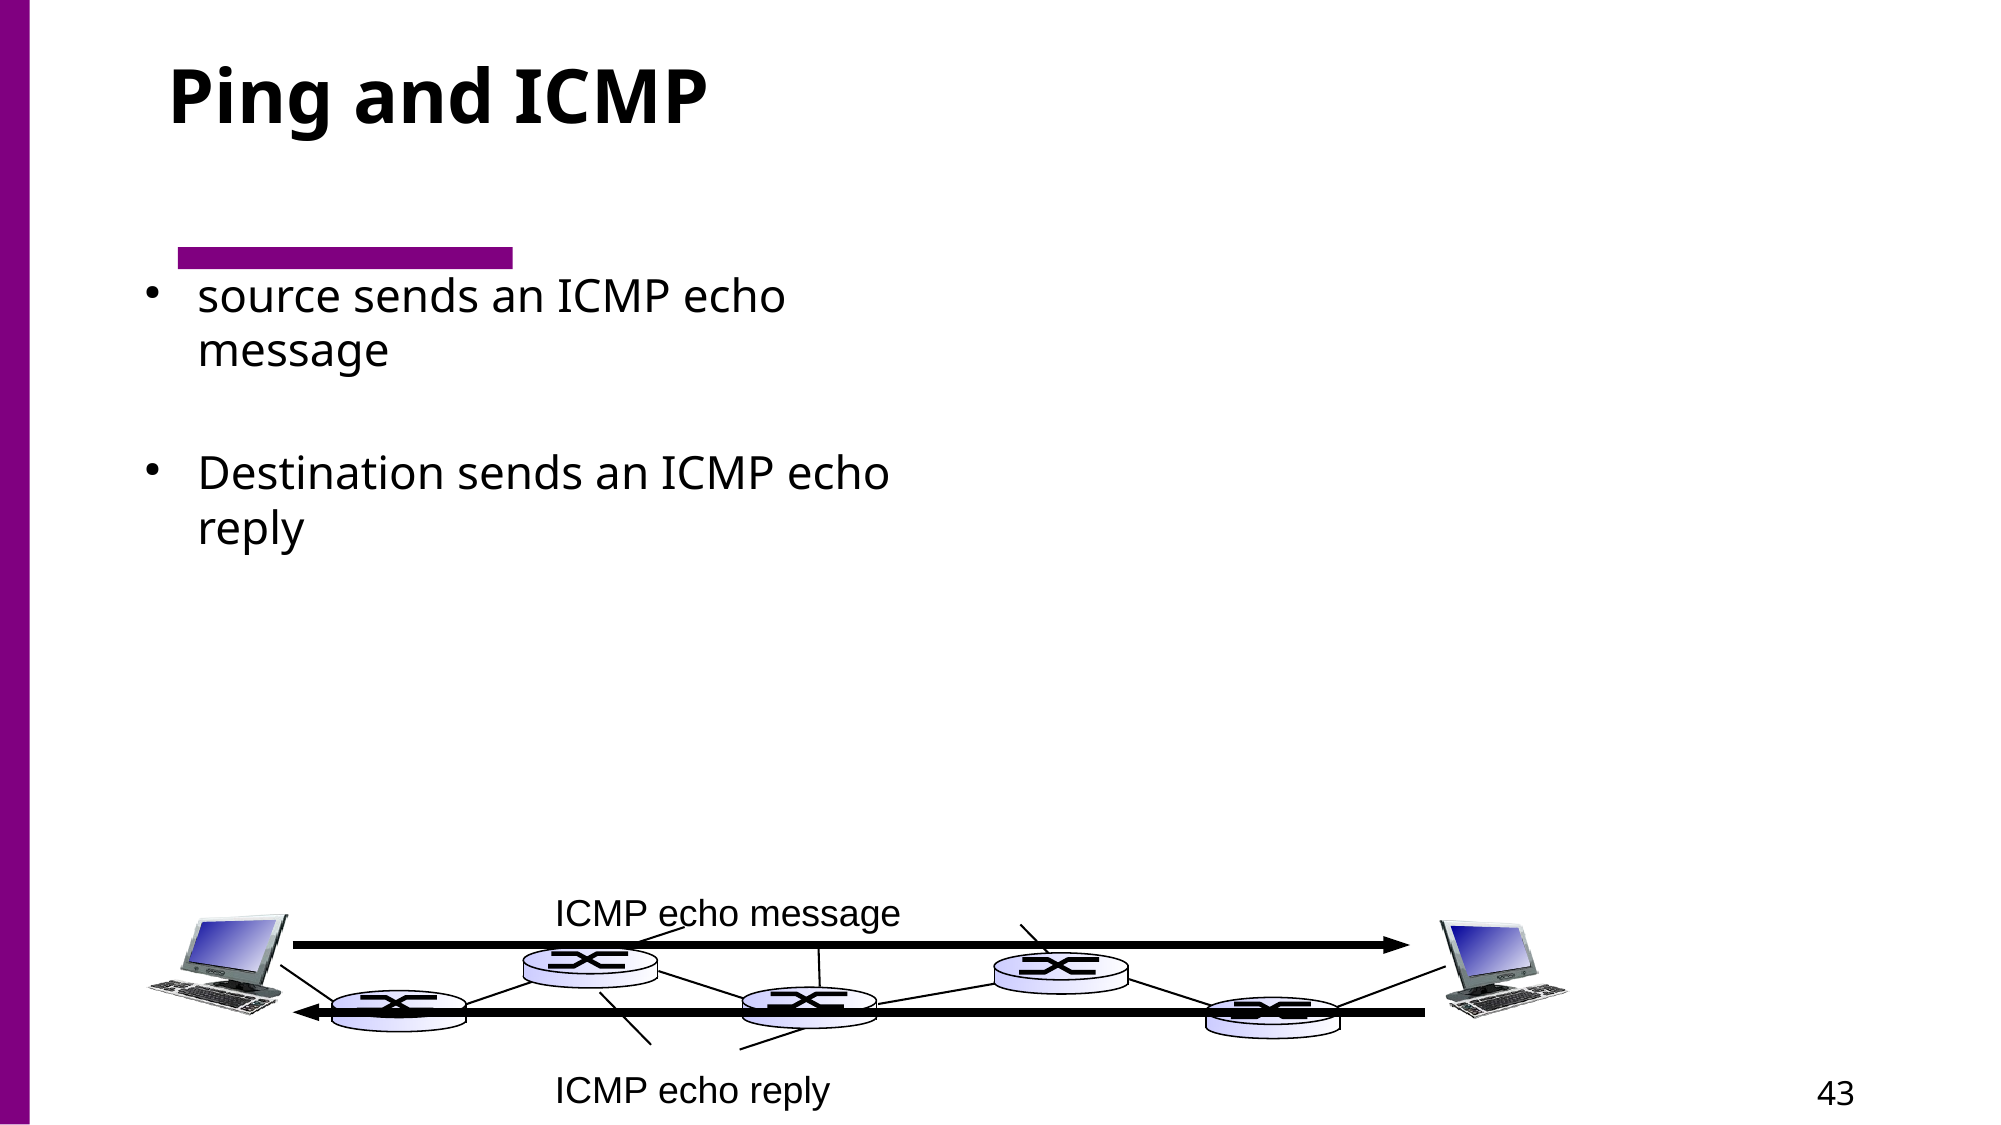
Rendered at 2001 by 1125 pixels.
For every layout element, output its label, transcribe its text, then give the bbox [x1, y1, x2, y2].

text_box ICMP echo message [540, 885, 917, 942]
list source sends an ICMP echo message Destination sends an ICMP echo reply [111, 191, 963, 954]
text_box [742, 987, 877, 1008]
text_box [332, 990, 466, 1008]
text_box [994, 952, 1128, 995]
text_box [333, 1017, 465, 1032]
text_box [1450, 925, 1531, 977]
text_box [1207, 997, 1339, 1008]
text_box [188, 919, 277, 972]
text_box ICMP echo reply [540, 1062, 846, 1119]
text_box [798, 1003, 815, 1008]
text_box [1206, 1017, 1339, 1039]
text_box [523, 949, 657, 988]
title Ping and ICMP [116, 14, 1817, 174]
picture [1436, 915, 1601, 1026]
text_box [743, 1017, 876, 1029]
picture [113, 909, 293, 1023]
